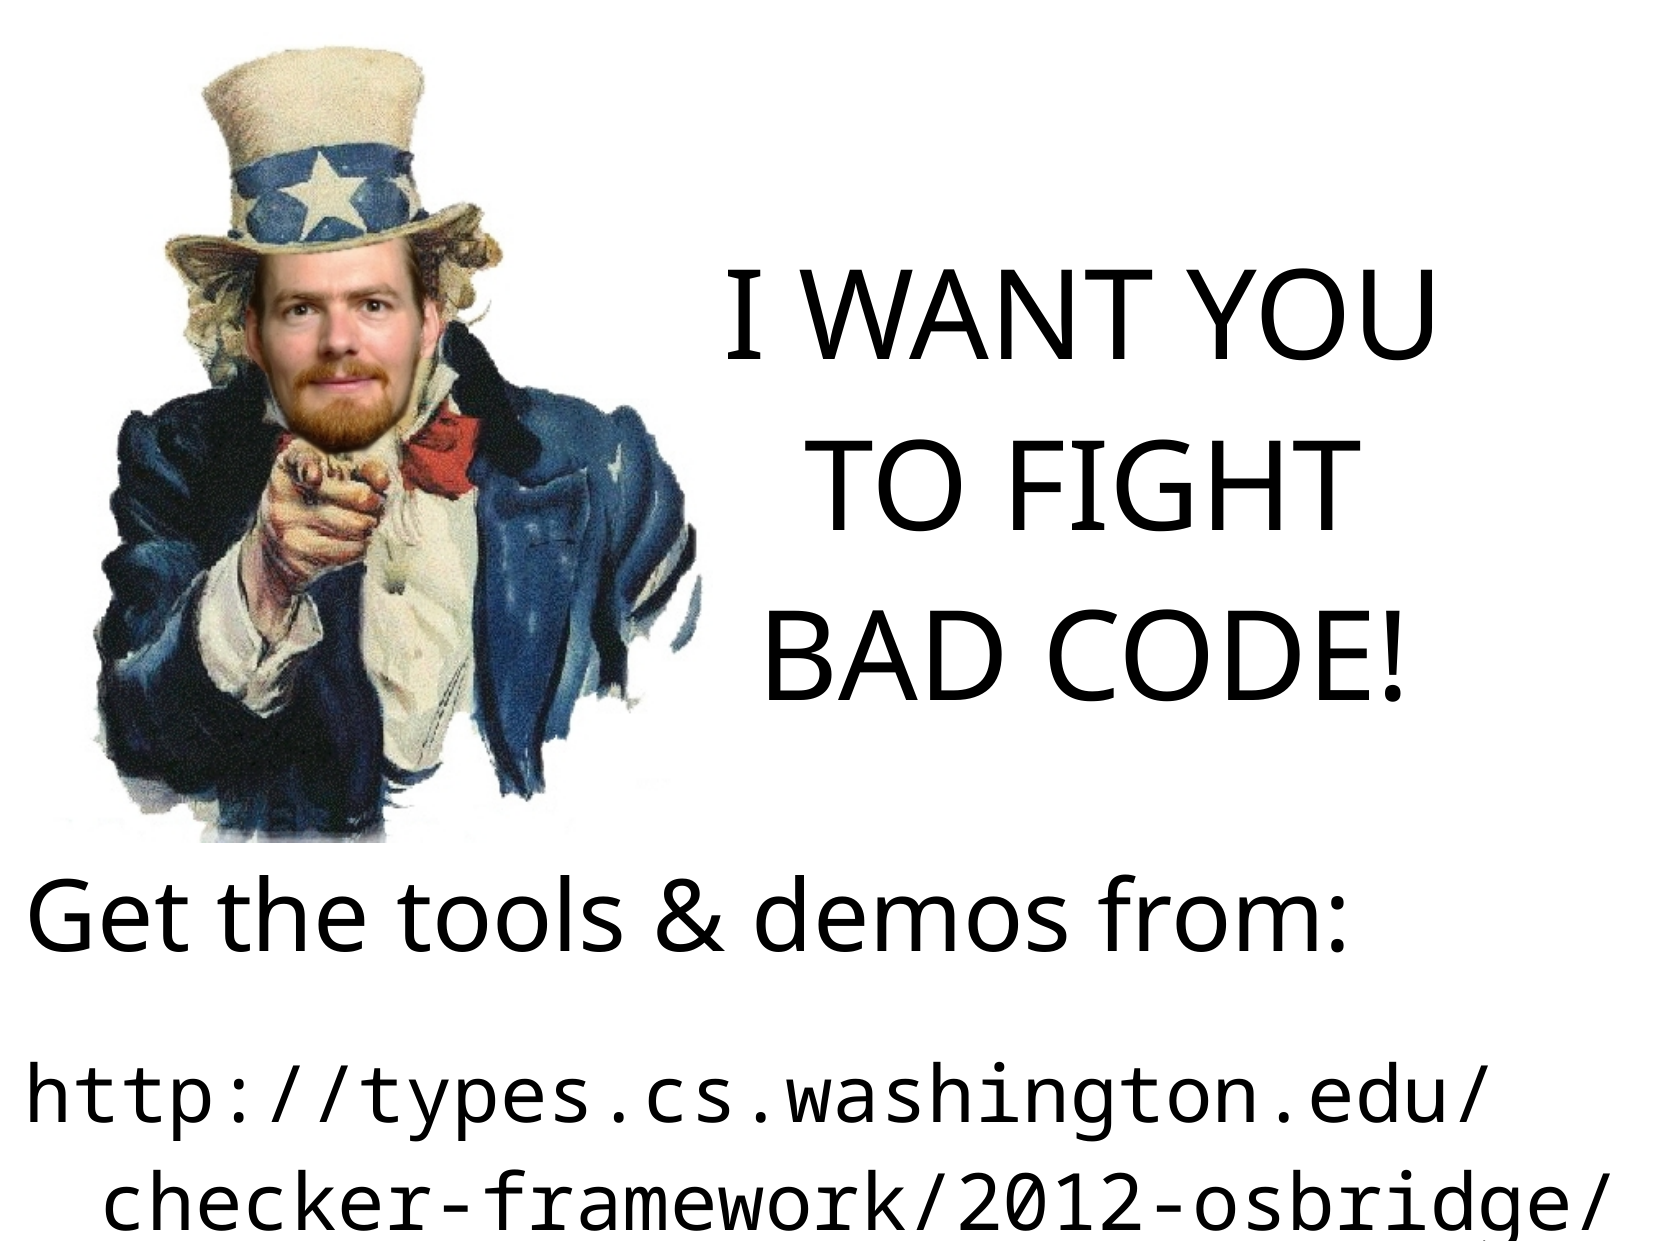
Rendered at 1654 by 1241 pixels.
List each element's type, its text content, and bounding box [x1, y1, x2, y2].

text_box I WANT YOU TO FIGHT BAD CODE! [713, 171, 1642, 792]
picture [41, 32, 713, 843]
text_box Get the tools & demos from: http://types.cs.washington.edu/ checker-framework/2012-osbridge/ [10, 866, 1635, 1231]
